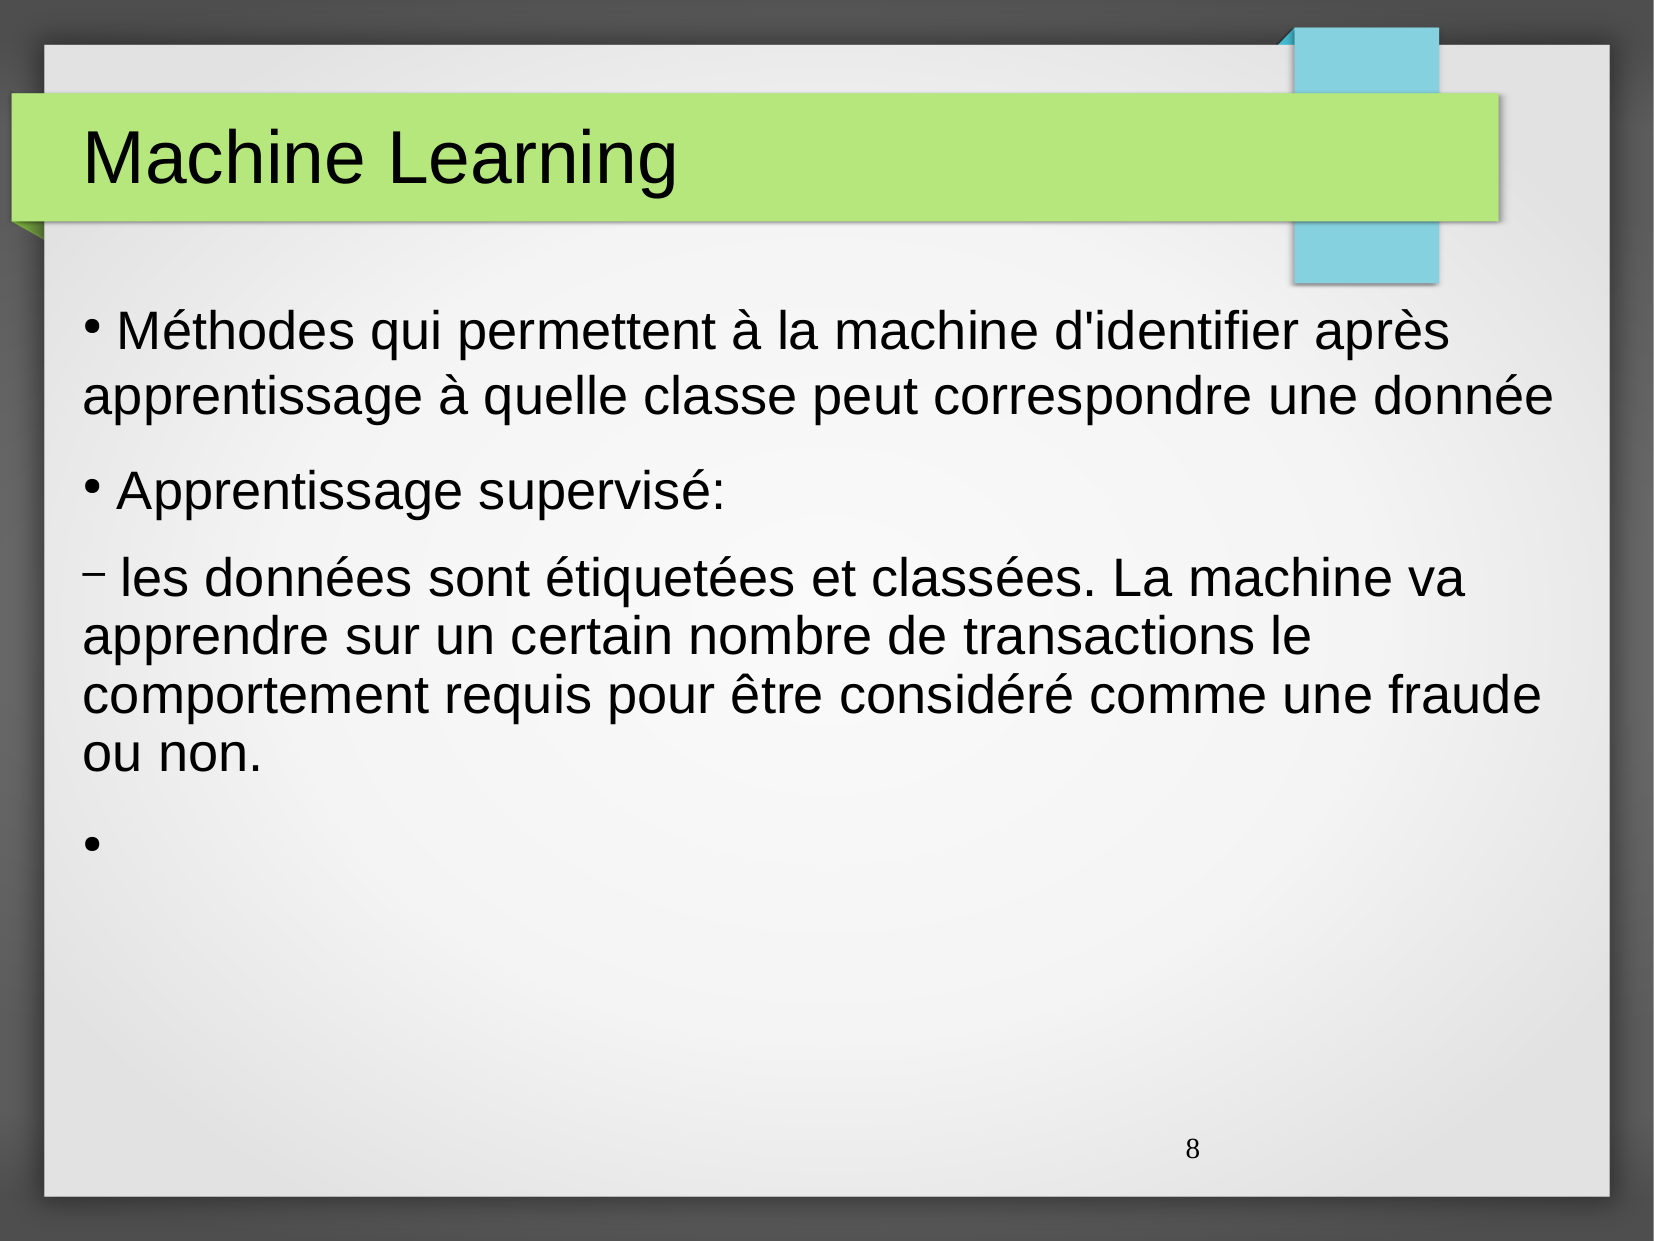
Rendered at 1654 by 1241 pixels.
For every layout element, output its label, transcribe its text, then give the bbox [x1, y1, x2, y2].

text_box [1185, 1129, 1571, 1216]
title Machine Learning [82, 94, 1264, 213]
list Méthodes qui permettent à la machine d'identifier après apprentissage à quelle classe peut correspondre une donnée Apprentissage supervisé: les données sont étiquetées et classées. La machine va apprendre sur un certain nombre de transactions le comportement requis pour être considéré comme une fraude ou non. [82, 295, 1571, 1015]
